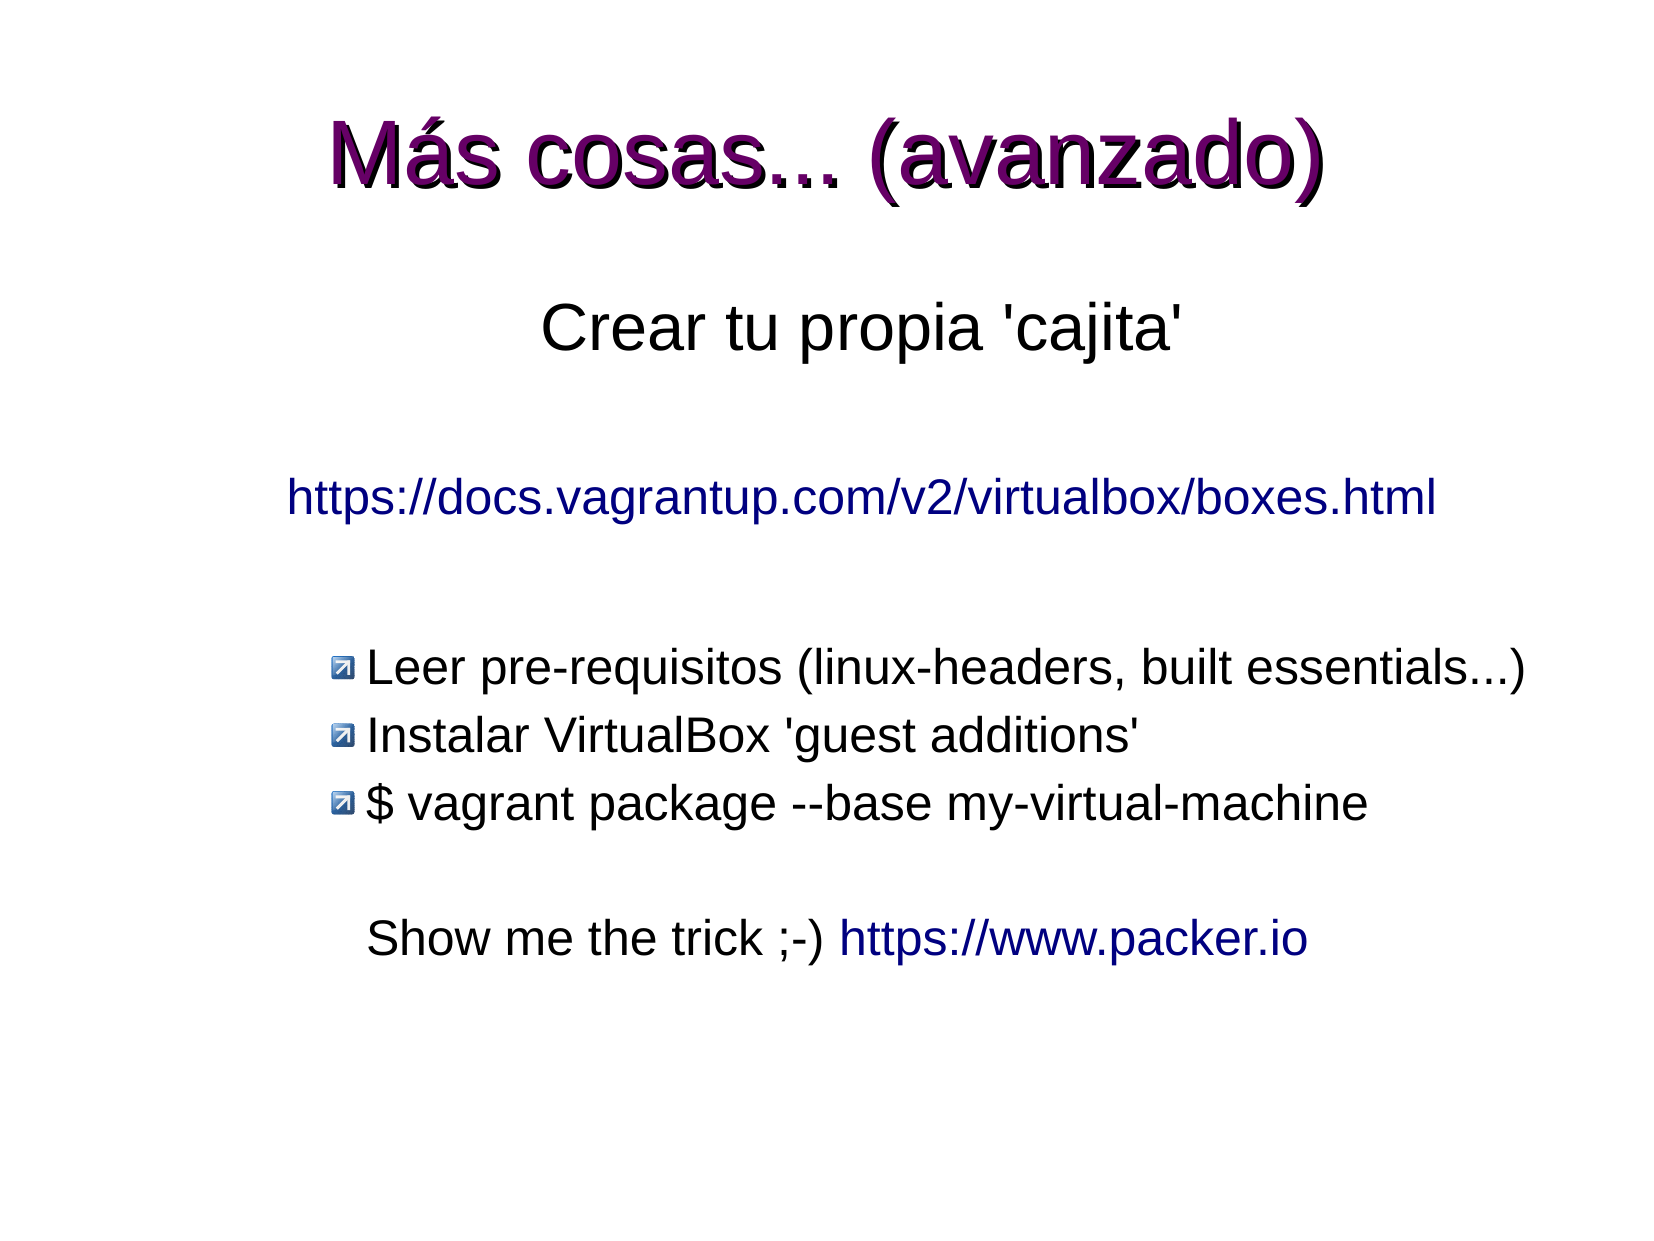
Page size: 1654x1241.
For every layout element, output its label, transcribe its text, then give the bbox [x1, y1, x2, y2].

list Crear tu propia 'cajita' https://docs.vagrantup.com/v2/virtualbox/boxes.html Leer pre-requisitos (linux-headers, built essentials...) Instalar VirtualBox 'guest additions' $ vagrant package --base my-virtual-machine Show me the trick ;-) https://www.packer.io [82, 290, 1571, 1158]
title Más cosas... (avanzado) [82, 49, 1571, 257]
